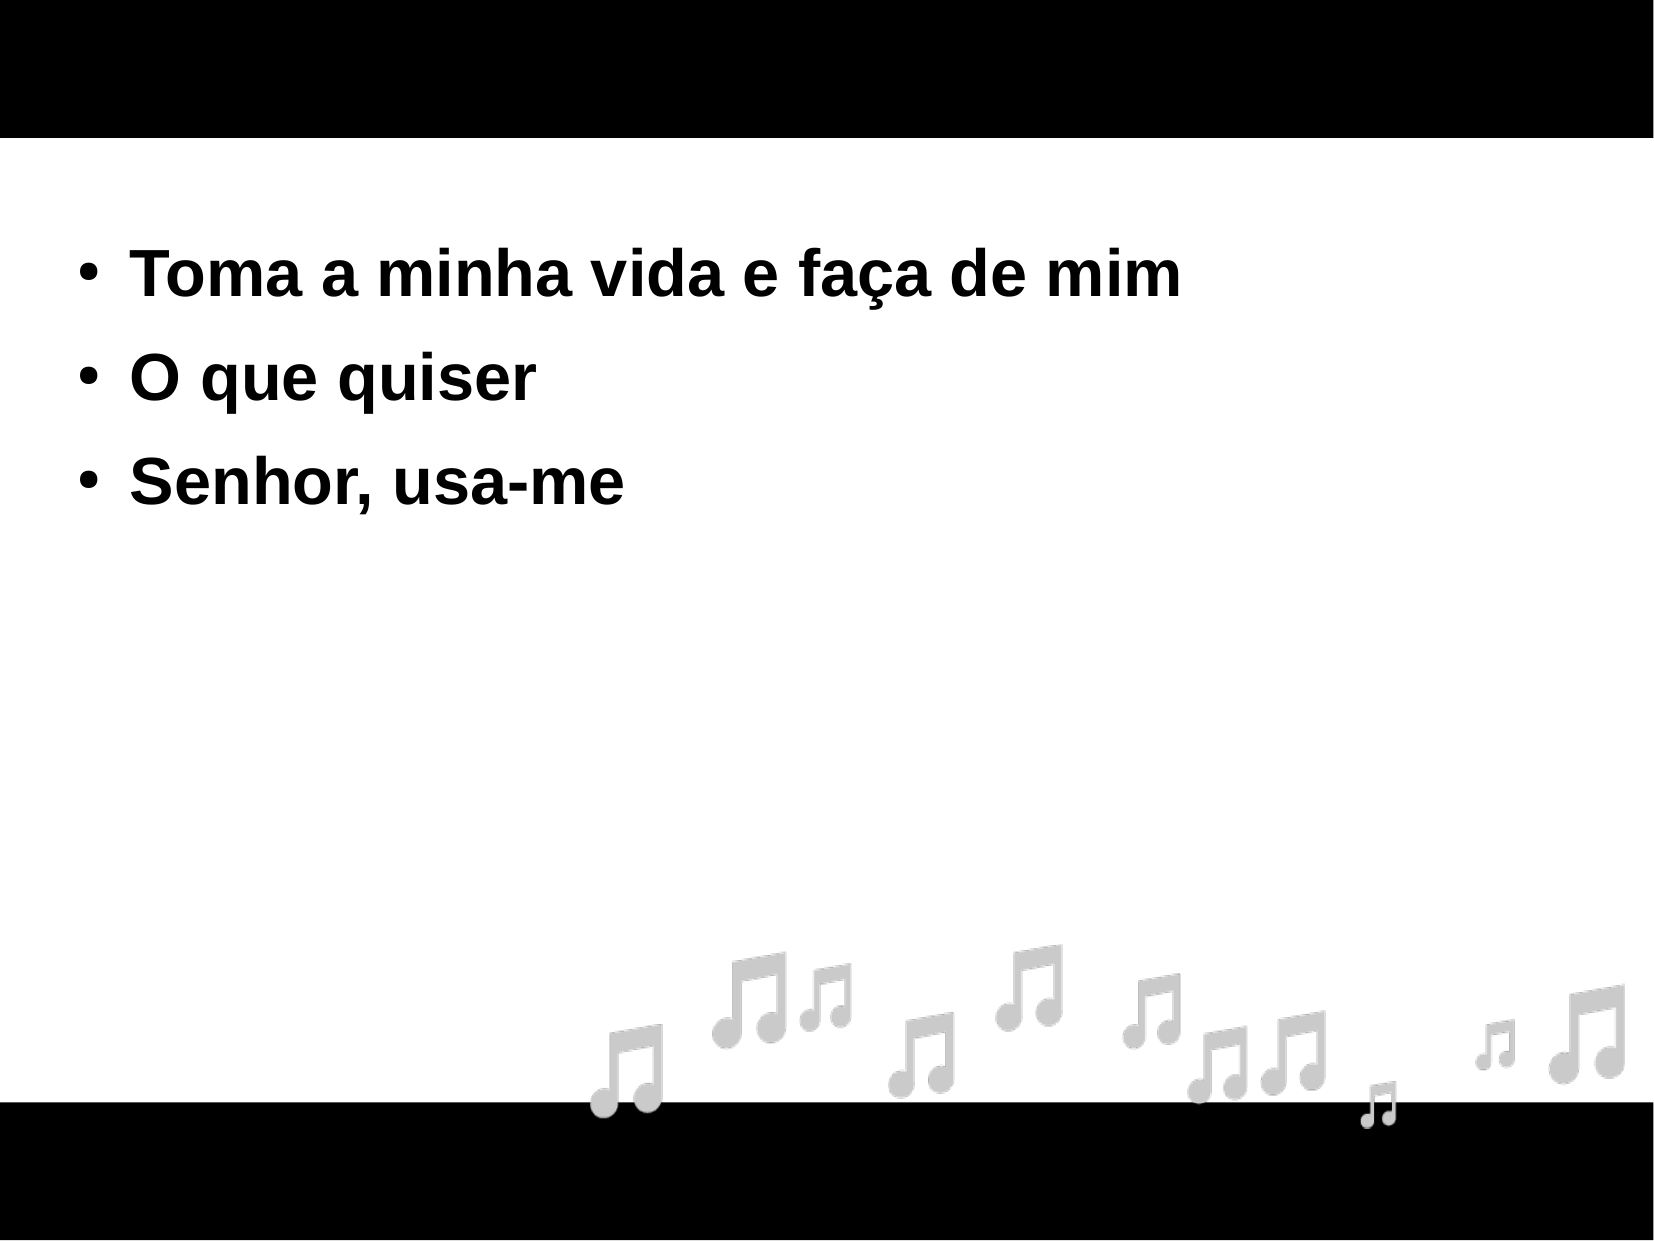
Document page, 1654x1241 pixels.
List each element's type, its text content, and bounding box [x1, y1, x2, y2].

list Toma a minha vida e faça de mim O que quiser Senhor, usa-me [59, 236, 1595, 1024]
